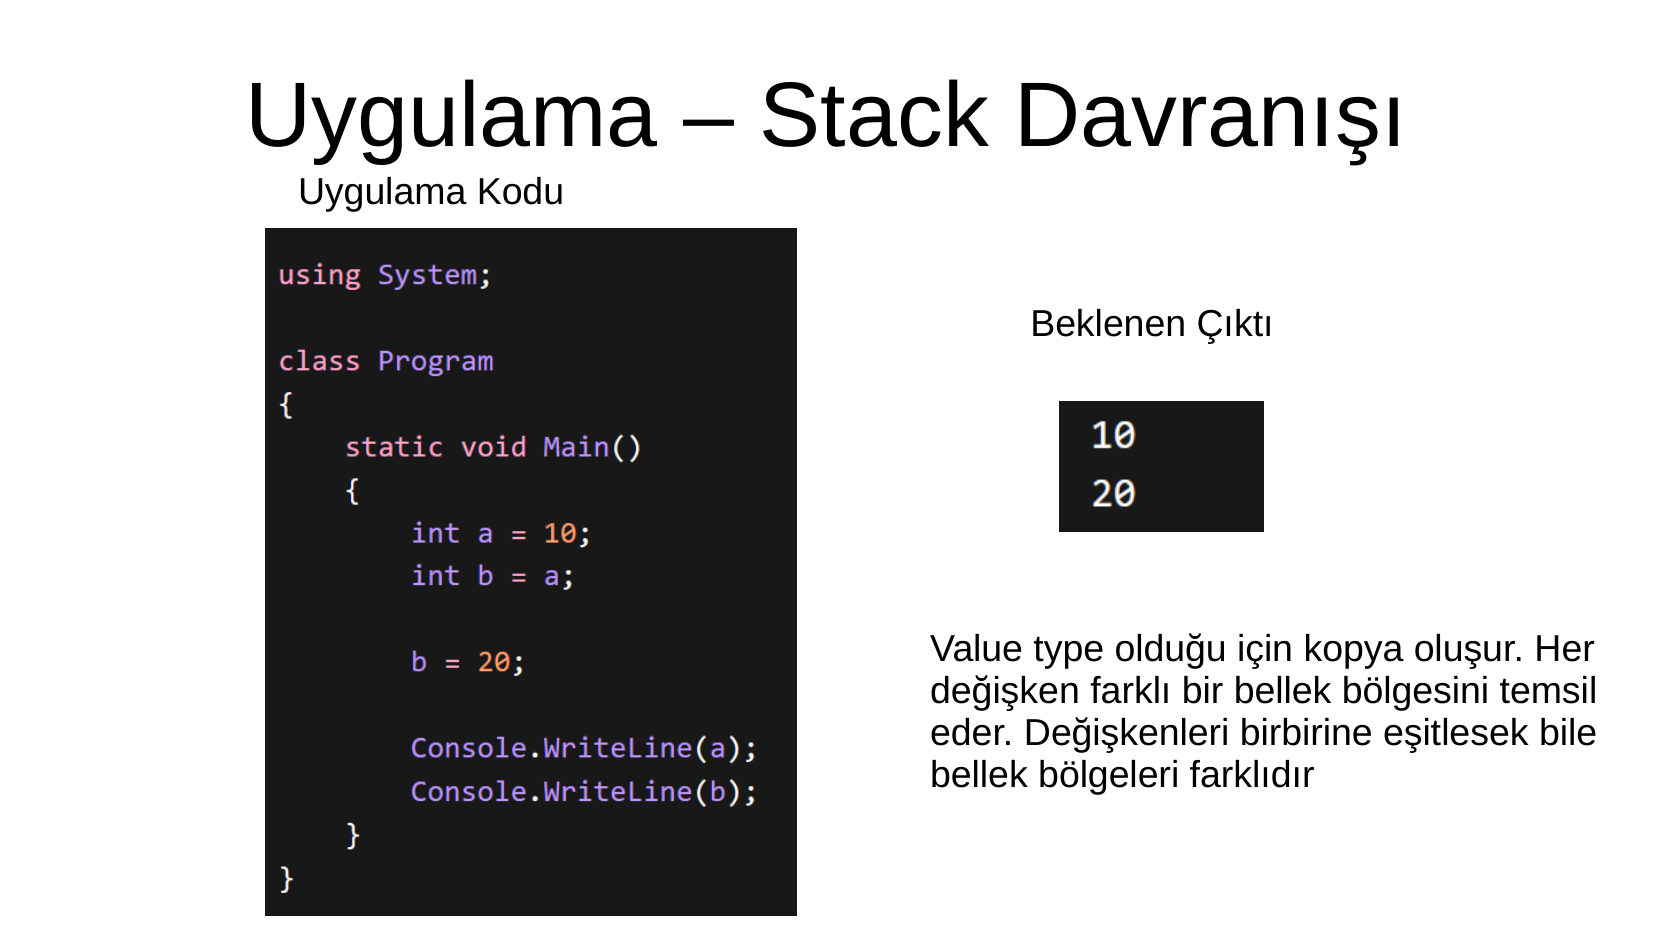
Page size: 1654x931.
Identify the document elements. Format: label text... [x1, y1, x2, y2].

title Uygulama – Stack Davranışı [82, 37, 1571, 193]
text_box Beklenen Çıktı [1015, 295, 1290, 353]
text_box Value type olduğu için kopya oluşur. Her değişken farklı bir bellek bölgesini temsil eder. Değişkenleri birbirine eşitlesek bile bellek bölgeleri farklıdır [915, 620, 1625, 845]
picture [1059, 401, 1264, 532]
text_box Uygulama Kodu [283, 162, 785, 237]
picture [265, 228, 797, 916]
